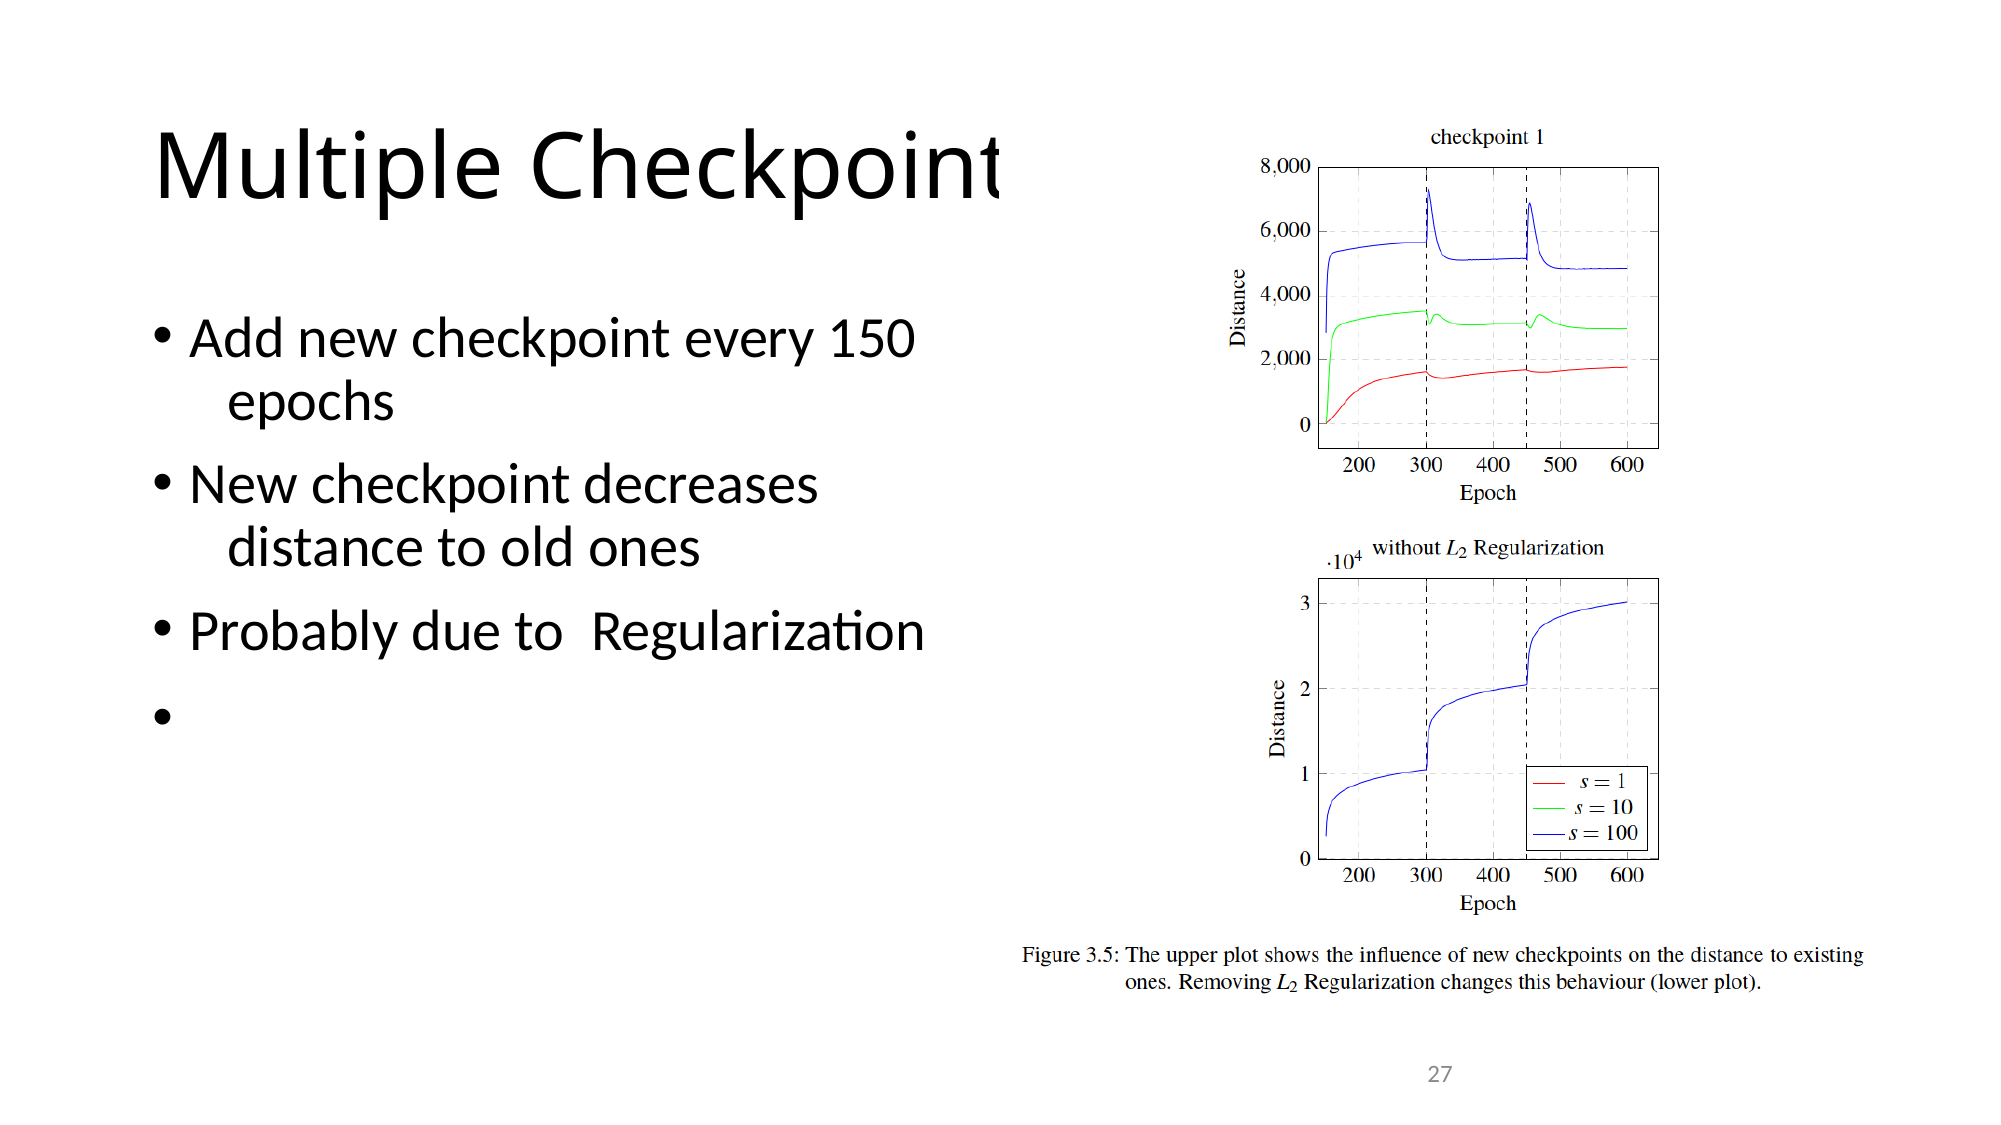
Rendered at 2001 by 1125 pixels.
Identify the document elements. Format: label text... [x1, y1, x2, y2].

picture [999, 106, 1871, 1004]
text_box [1412, 1042, 1863, 1103]
title Multiple Checkpoints [137, 59, 1863, 278]
list Add new checkpoint every 150 epochs New checkpoint decreases distance to old ones Probably due to Regularization [137, 299, 988, 1014]
